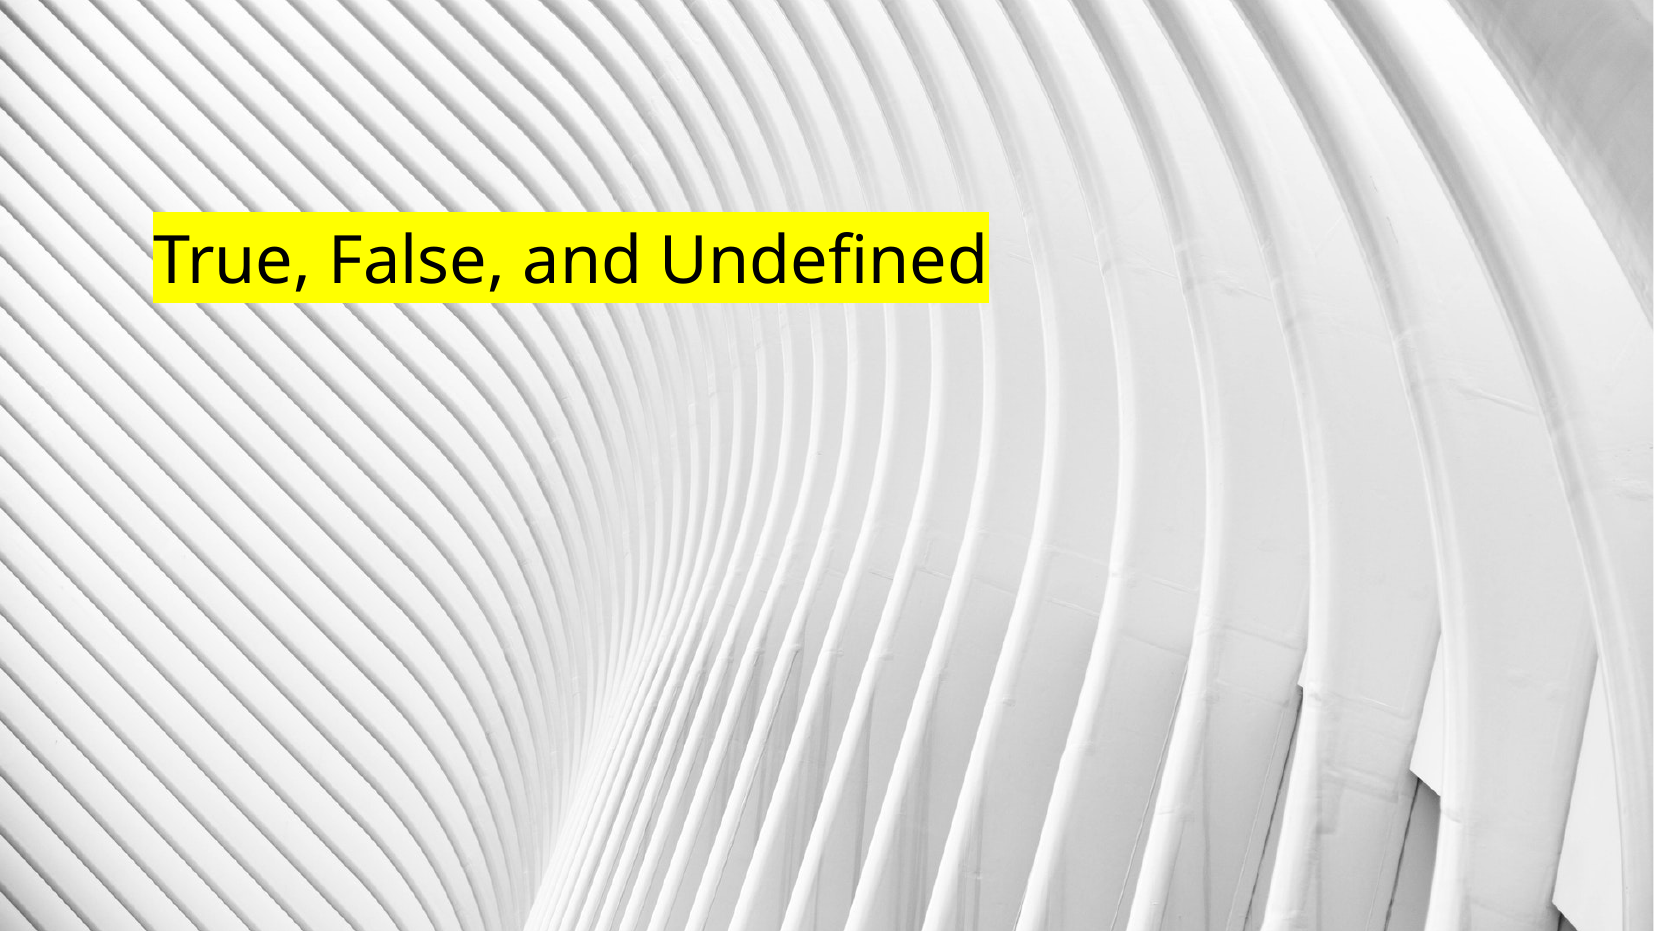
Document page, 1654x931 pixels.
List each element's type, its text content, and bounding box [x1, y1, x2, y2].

picture [0, 0, 1654, 931]
list True, False, and Undefined [82, 217, 1571, 839]
